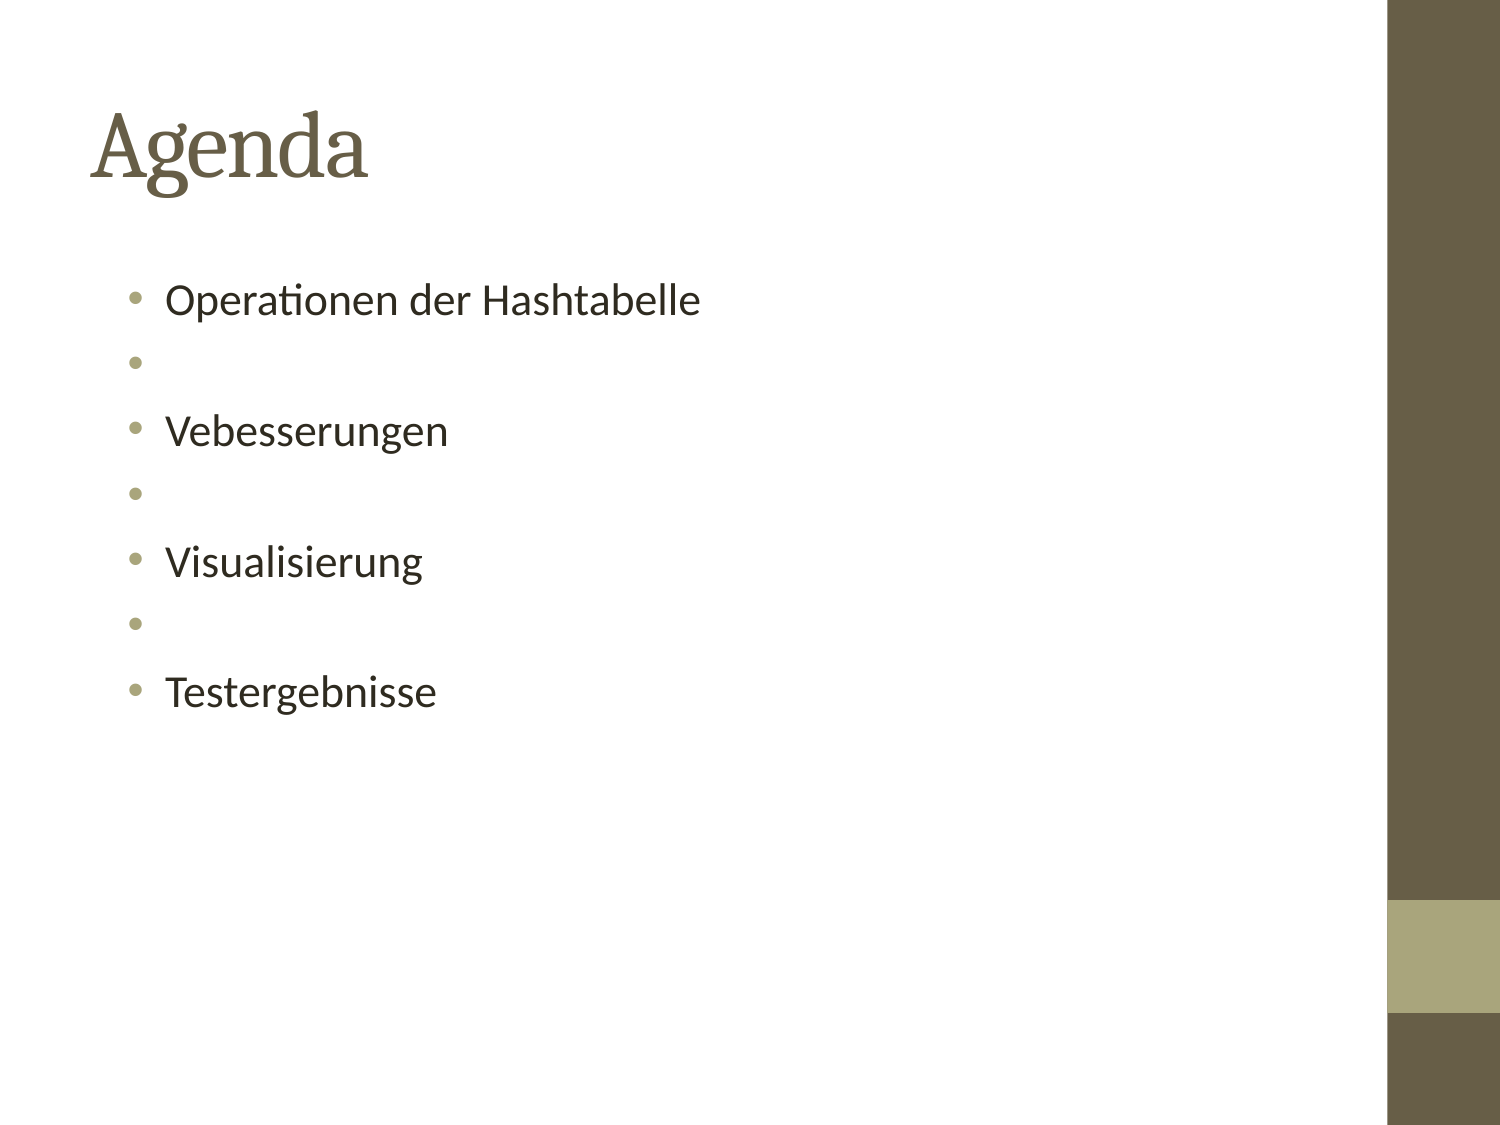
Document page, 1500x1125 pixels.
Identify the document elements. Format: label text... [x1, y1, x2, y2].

title Agenda [75, 45, 1326, 233]
list Operationen der Hashtabelle Vebesserungen Visualisierung Testergebnisse [75, 262, 1326, 1051]
